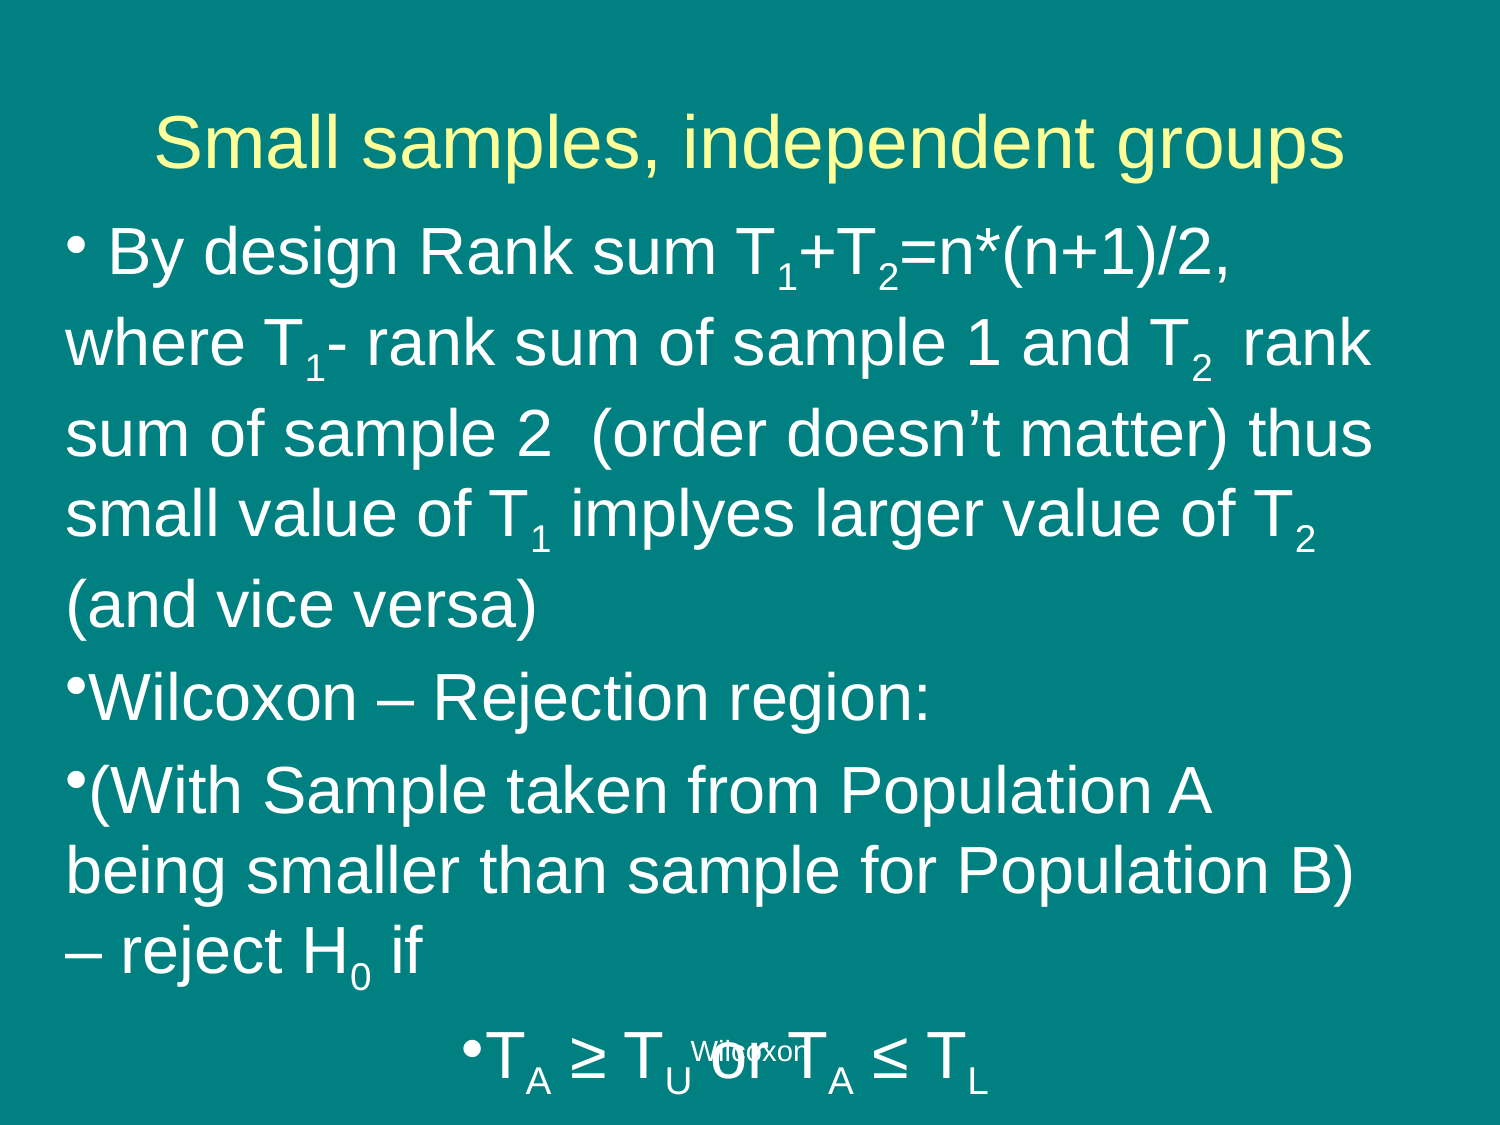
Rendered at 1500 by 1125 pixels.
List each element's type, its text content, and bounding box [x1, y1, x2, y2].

title Small samples, independent groups [75, 45, 1425, 233]
footer Wilcoxon [512, 1024, 988, 1103]
list By design Rank sum T1+T2=n*(n+1)/2, where T1- rank sum of sample 1 and T2 rank sum of sample 2 (order doesn’t matter) thus small value of T1 implyes larger value of T2 (and vice versa) Wilcoxon – Rejection region: (With Sample taken from Population A being smaller than sample for Population B) – reject H0 if TA ≥ TU or TA ≤ TL [50, 200, 1400, 943]
